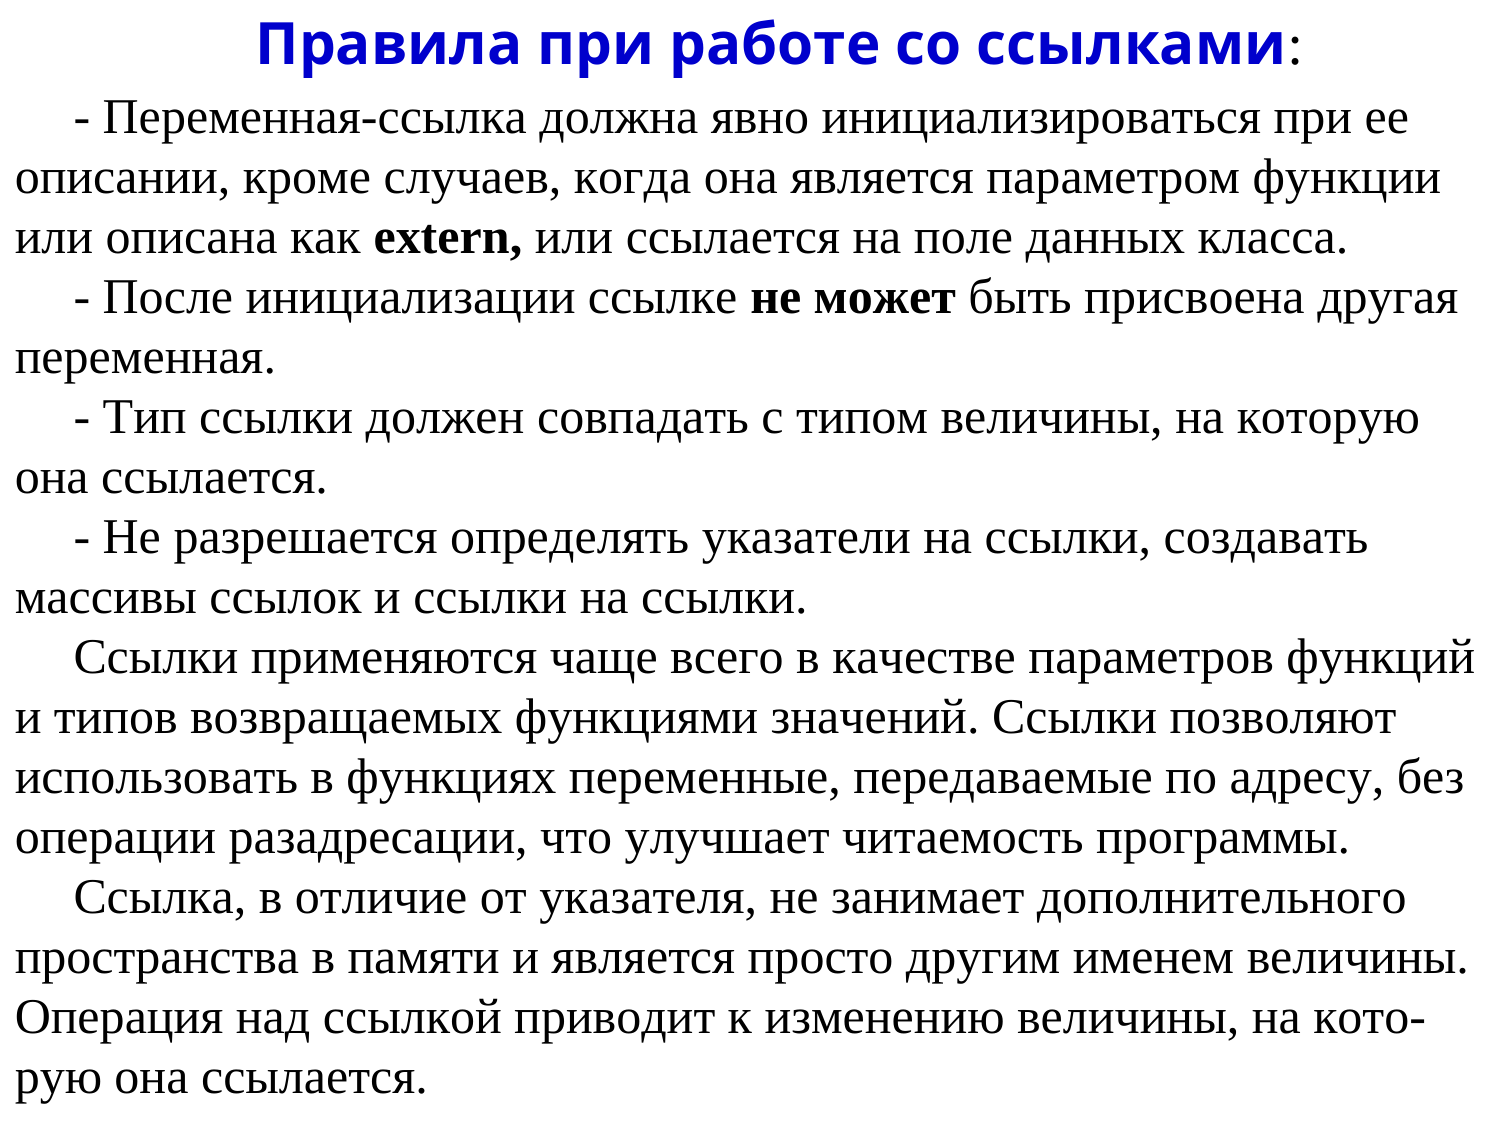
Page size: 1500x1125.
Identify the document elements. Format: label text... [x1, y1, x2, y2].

text_box - Переменная-ссылка должна явно инициализироваться при ее описании, кроме случаев, когда она является параметром функции или описана как extern, или ссылается на поле данных класса. - После инициализации ссылке не может быть присвоена другая переменная. - Тип ссылки должен совпадать с типом величины, на которую она ссылается. - Не разрешается определять указатели на ссылки, создавать массивы ссылок и ссылки на ссылки. Ссылки применяются чаще всего в качестве параметров функций и типов возвращаемых функциями значений. Ссылки позволяют использовать в функциях переменные, передаваемые по адресу, без операции разадресации, что улучшает читаемость программы. Ссылка, в отличие от указателя, не занимает дополнительного пространства в памяти и является просто другим именем величины. Операция над ссылкой приводит к изменению величины, на кото-рую она ссылается. [0, 75, 1500, 1112]
text_box Правила при работе со ссылками: [0, 0, 1500, 75]
